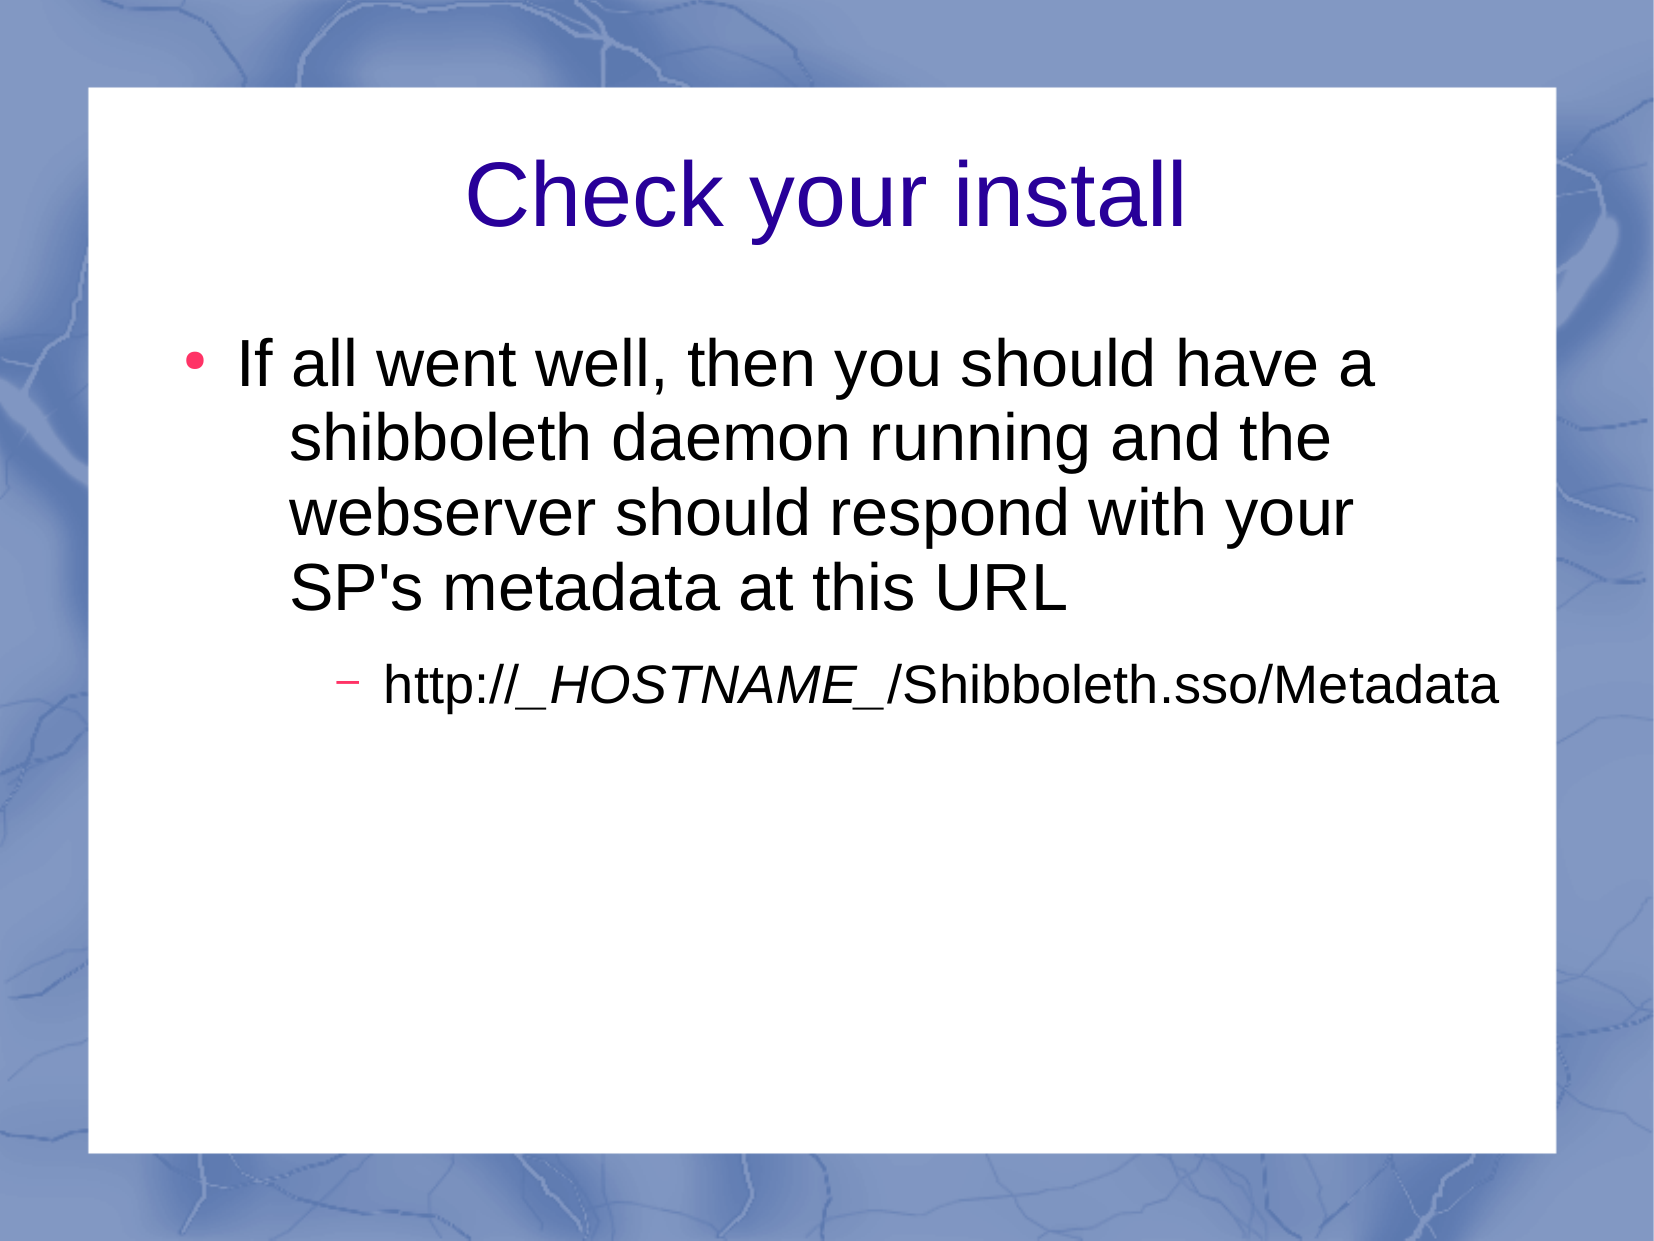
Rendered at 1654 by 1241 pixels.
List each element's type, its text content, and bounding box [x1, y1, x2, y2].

list If all went well, then you should have a shibboleth daemon running and the webserver should respond with your SP's metadata at this URL http://_HOSTNAME_/Shibboleth.sso/Metadata [147, 325, 1506, 996]
title Check your install [118, 98, 1536, 291]
picture [0, 0, 1654, 1241]
